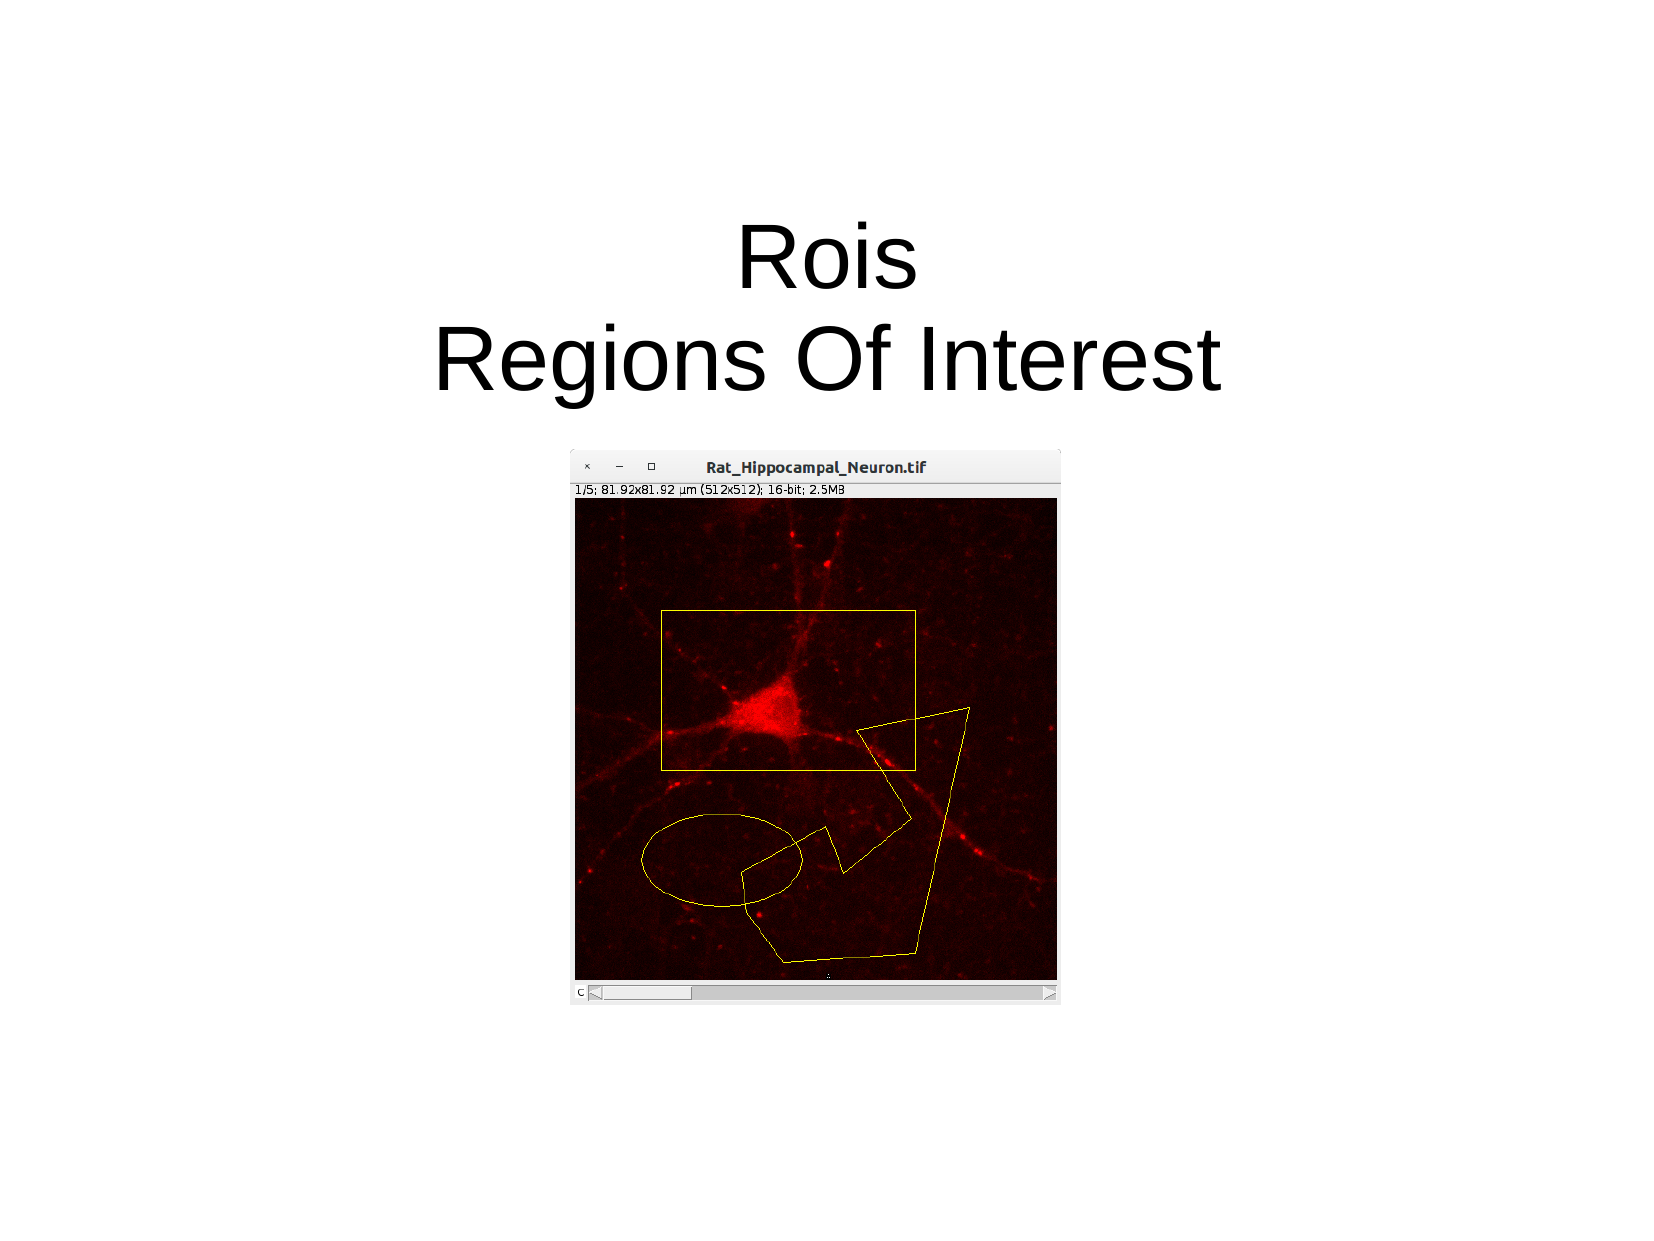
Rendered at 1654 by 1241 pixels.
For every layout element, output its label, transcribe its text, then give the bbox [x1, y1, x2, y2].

picture [570, 449, 1061, 1006]
title Rois Regions Of Interest [83, 204, 1572, 412]
